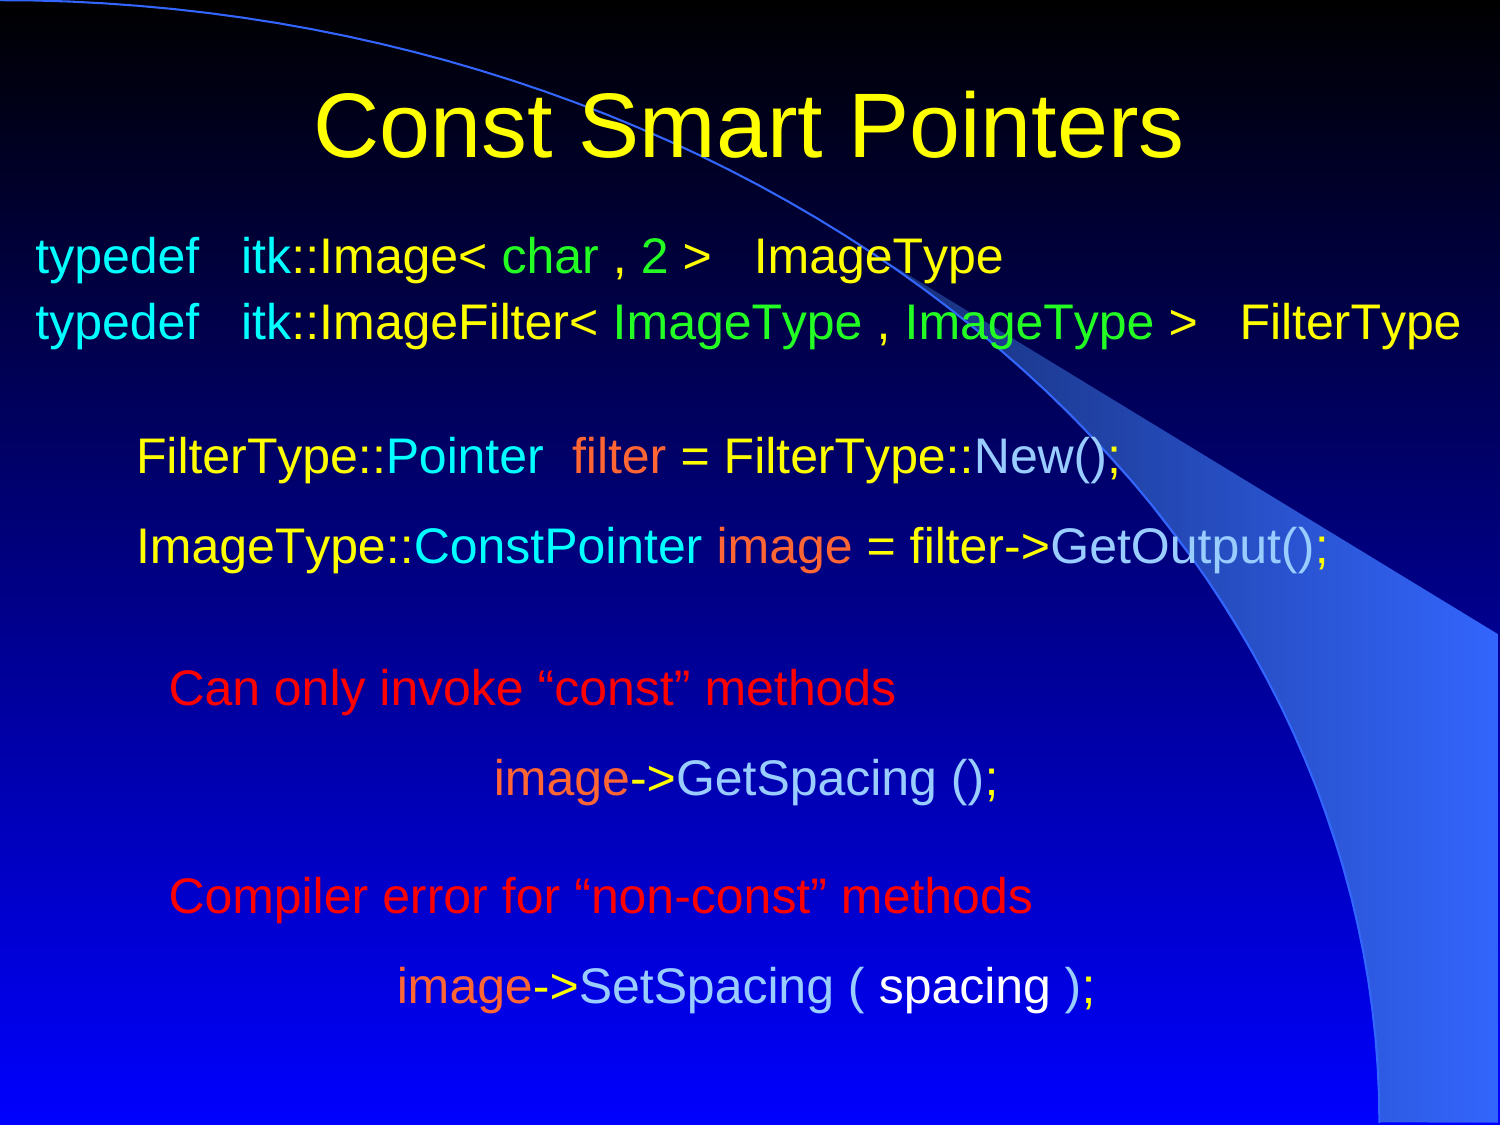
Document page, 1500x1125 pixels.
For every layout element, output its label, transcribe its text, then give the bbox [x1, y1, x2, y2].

text_box typedef itk::Image< char , 2 > ImageType typedef itk::ImageFilter< ImageType , ImageType > FilterType [35, 232, 1488, 351]
text_box Compiler error for “non-const” methods image->SetSpacing ( spacing ); [168, 872, 1325, 1015]
text_box Can only invoke “const” methods image->GetSpacing (); [168, 664, 1325, 807]
text_box FilterType::Pointer filter = FilterType::New(); ImageType::ConstPointer image = filter->GetOutput(); [135, 432, 1361, 575]
title Const Smart Pointers [112, 12, 1388, 232]
